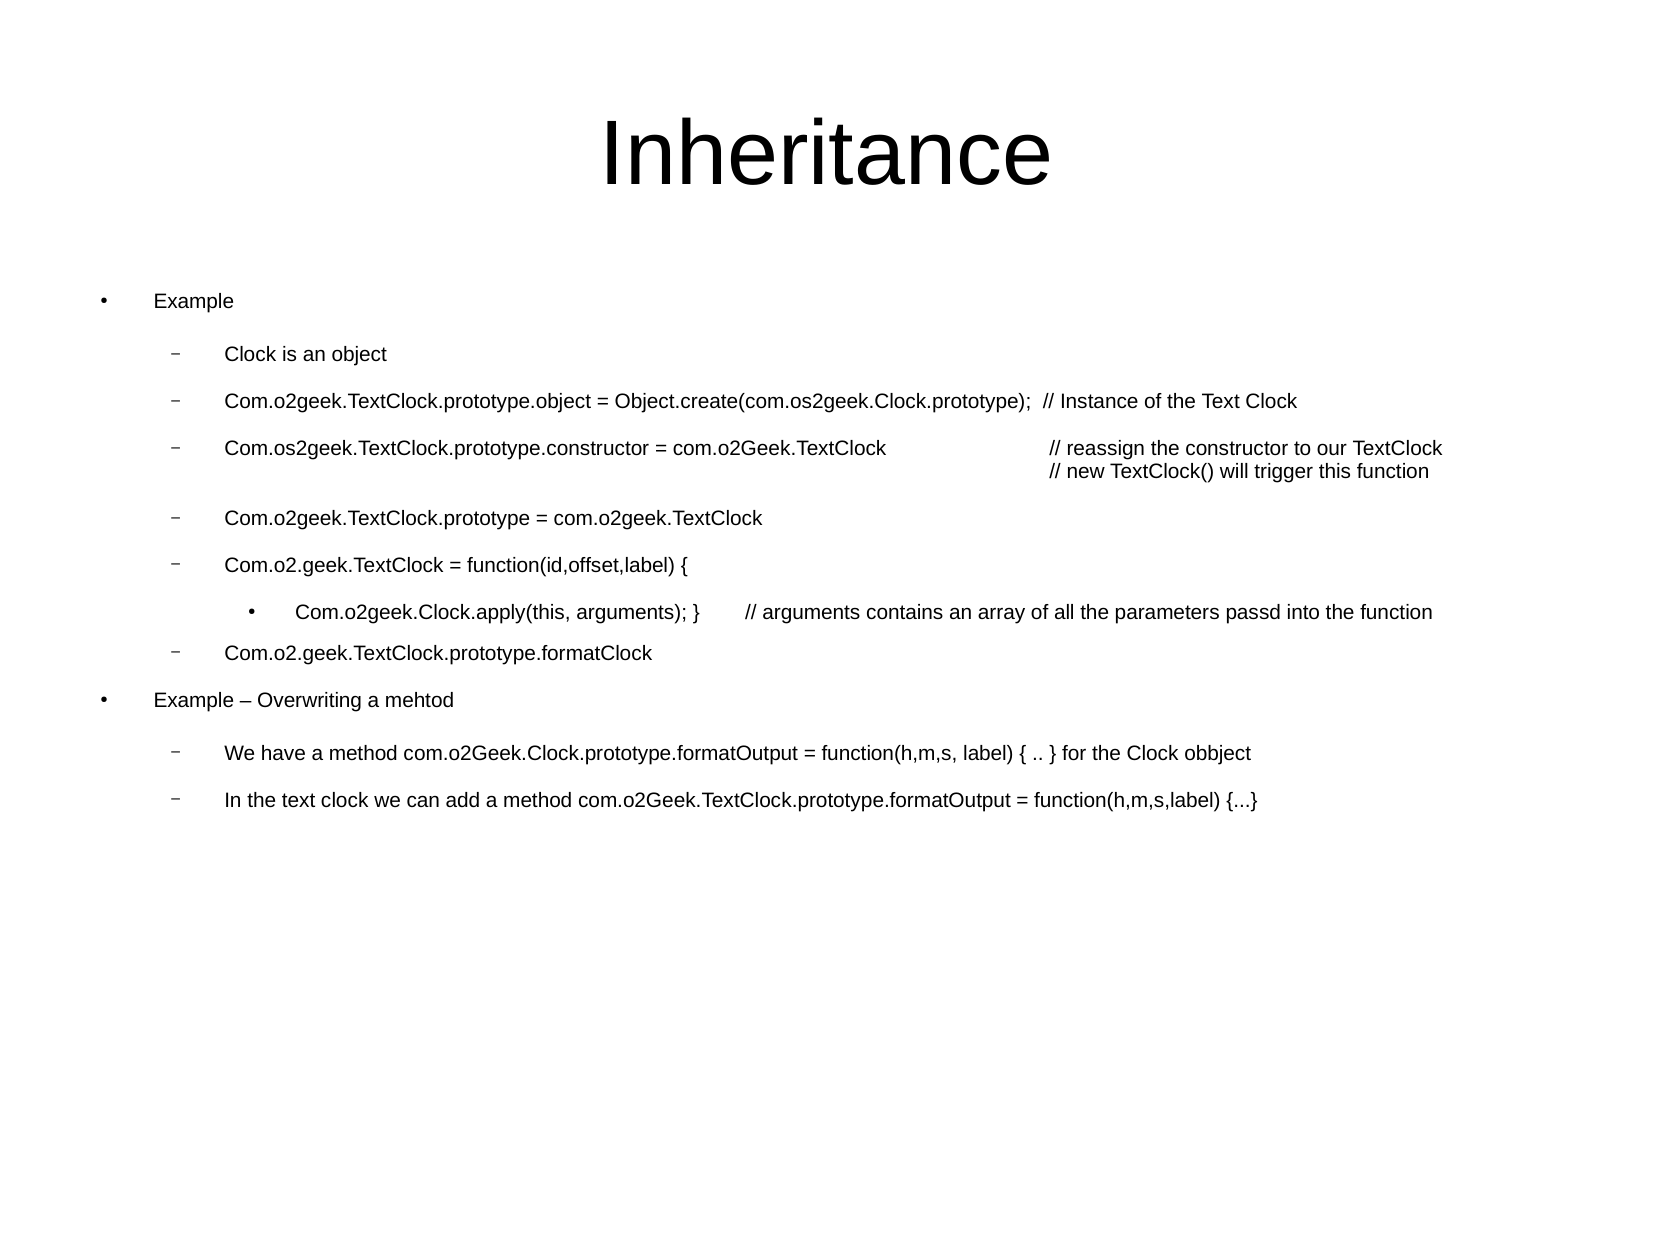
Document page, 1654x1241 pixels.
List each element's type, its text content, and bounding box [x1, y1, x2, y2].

title Inheritance [82, 49, 1571, 257]
list Example Clock is an object Com.o2geek.TextClock.prototype.object = Object.create(com.os2geek.Clock.prototype); // Instance of the Text Clock Com.os2geek.TextClock.prototype.constructor = com.o2Geek.TextClock // reassign the constructor to our TextClock // new TextClock() will trigger this function Com.o2geek.TextClock.prototype = com.o2geek.TextClock Com.o2.geek.TextClock = function(id,offset,label) { Com.o2geek.Clock.apply(this, arguments); } // arguments contains an array of all the parameters passd into the function Com.o2.geek.TextClock.prototype.formatClock Example – Overwriting a mehtod We have a method com.o2Geek.Clock.prototype.formatOutput = function(h,m,s, label) { .. } for the Clock obbject In the text clock we can add a method com.o2Geek.TextClock.prototype.formatOutput = function(h,m,s,label) {...} [82, 290, 1571, 1216]
